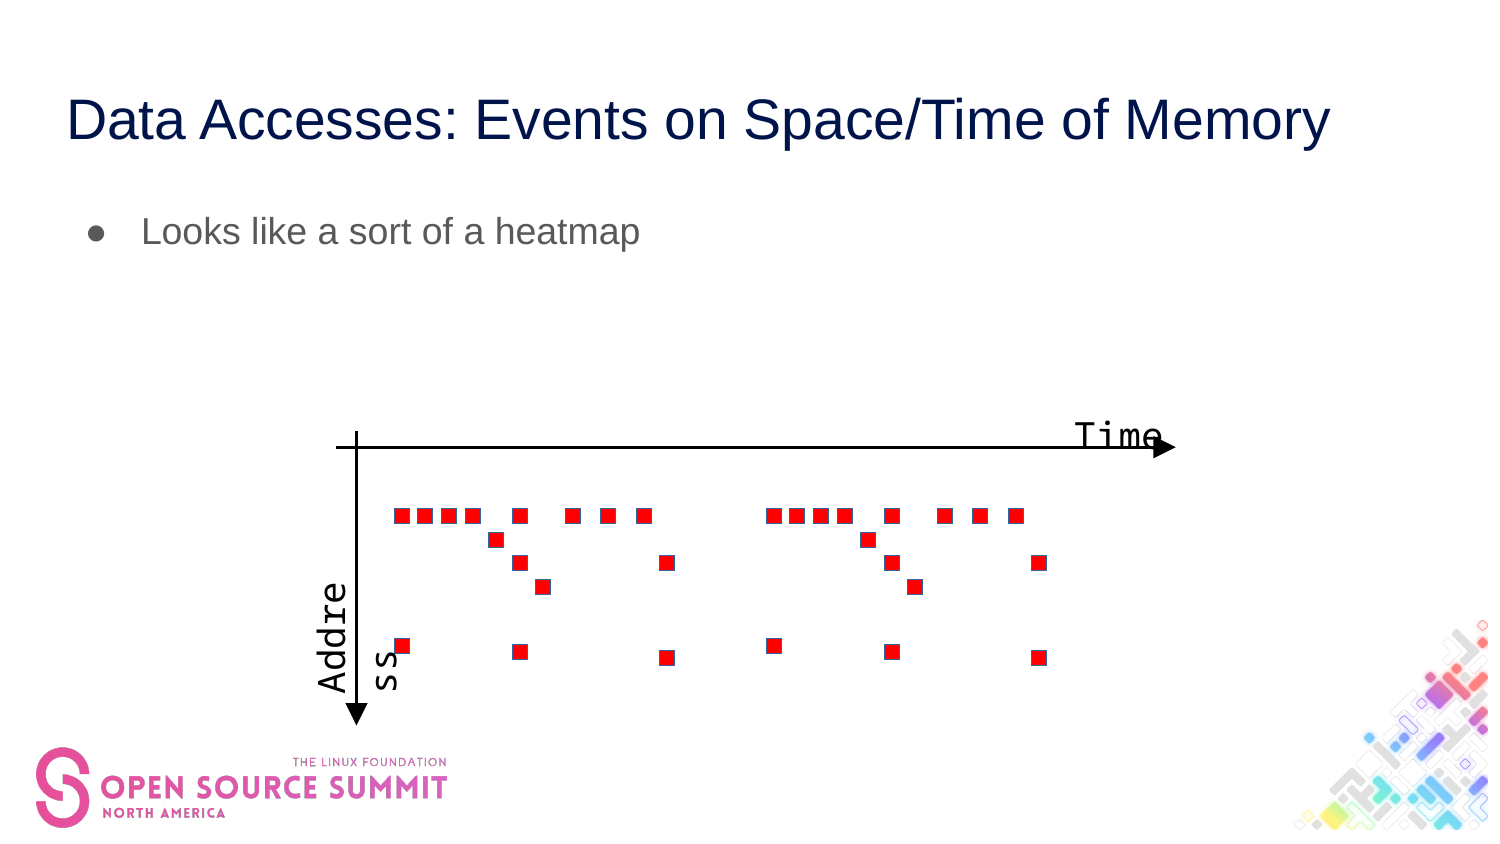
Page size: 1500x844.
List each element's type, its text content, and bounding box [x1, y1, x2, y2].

text_box [789, 508, 805, 524]
text_box [1031, 555, 1047, 571]
text_box [535, 579, 551, 595]
text_box [884, 508, 900, 524]
text_box [512, 644, 528, 660]
text_box Time [1058, 402, 1164, 455]
text_box [972, 508, 988, 524]
text_box [1031, 650, 1047, 666]
text_box [907, 579, 923, 595]
text_box [860, 532, 876, 548]
text_box [565, 508, 581, 524]
text_box [600, 508, 616, 524]
text_box [1008, 508, 1024, 524]
picture [1294, 620, 1488, 830]
text_box [394, 638, 410, 654]
text_box [937, 508, 953, 524]
text_box [488, 532, 504, 548]
text_box [441, 508, 457, 524]
text_box Address [297, 547, 351, 709]
title Data Accesses: Events on Space/Time of Memory [51, 72, 1449, 167]
text_box [884, 555, 900, 571]
text_box [417, 508, 433, 524]
text_box [766, 508, 782, 524]
text_box [884, 644, 900, 660]
text_box [659, 650, 675, 666]
text_box [837, 508, 853, 524]
picture [36, 747, 447, 828]
text_box [766, 638, 782, 654]
text_box [394, 508, 410, 524]
text_box [512, 508, 528, 524]
text_box [465, 508, 481, 524]
text_box [512, 555, 528, 571]
text_box [813, 508, 829, 524]
text_box [636, 508, 652, 524]
text_box [659, 555, 675, 571]
list Looks like a sort of a heatmap [51, 189, 1449, 734]
